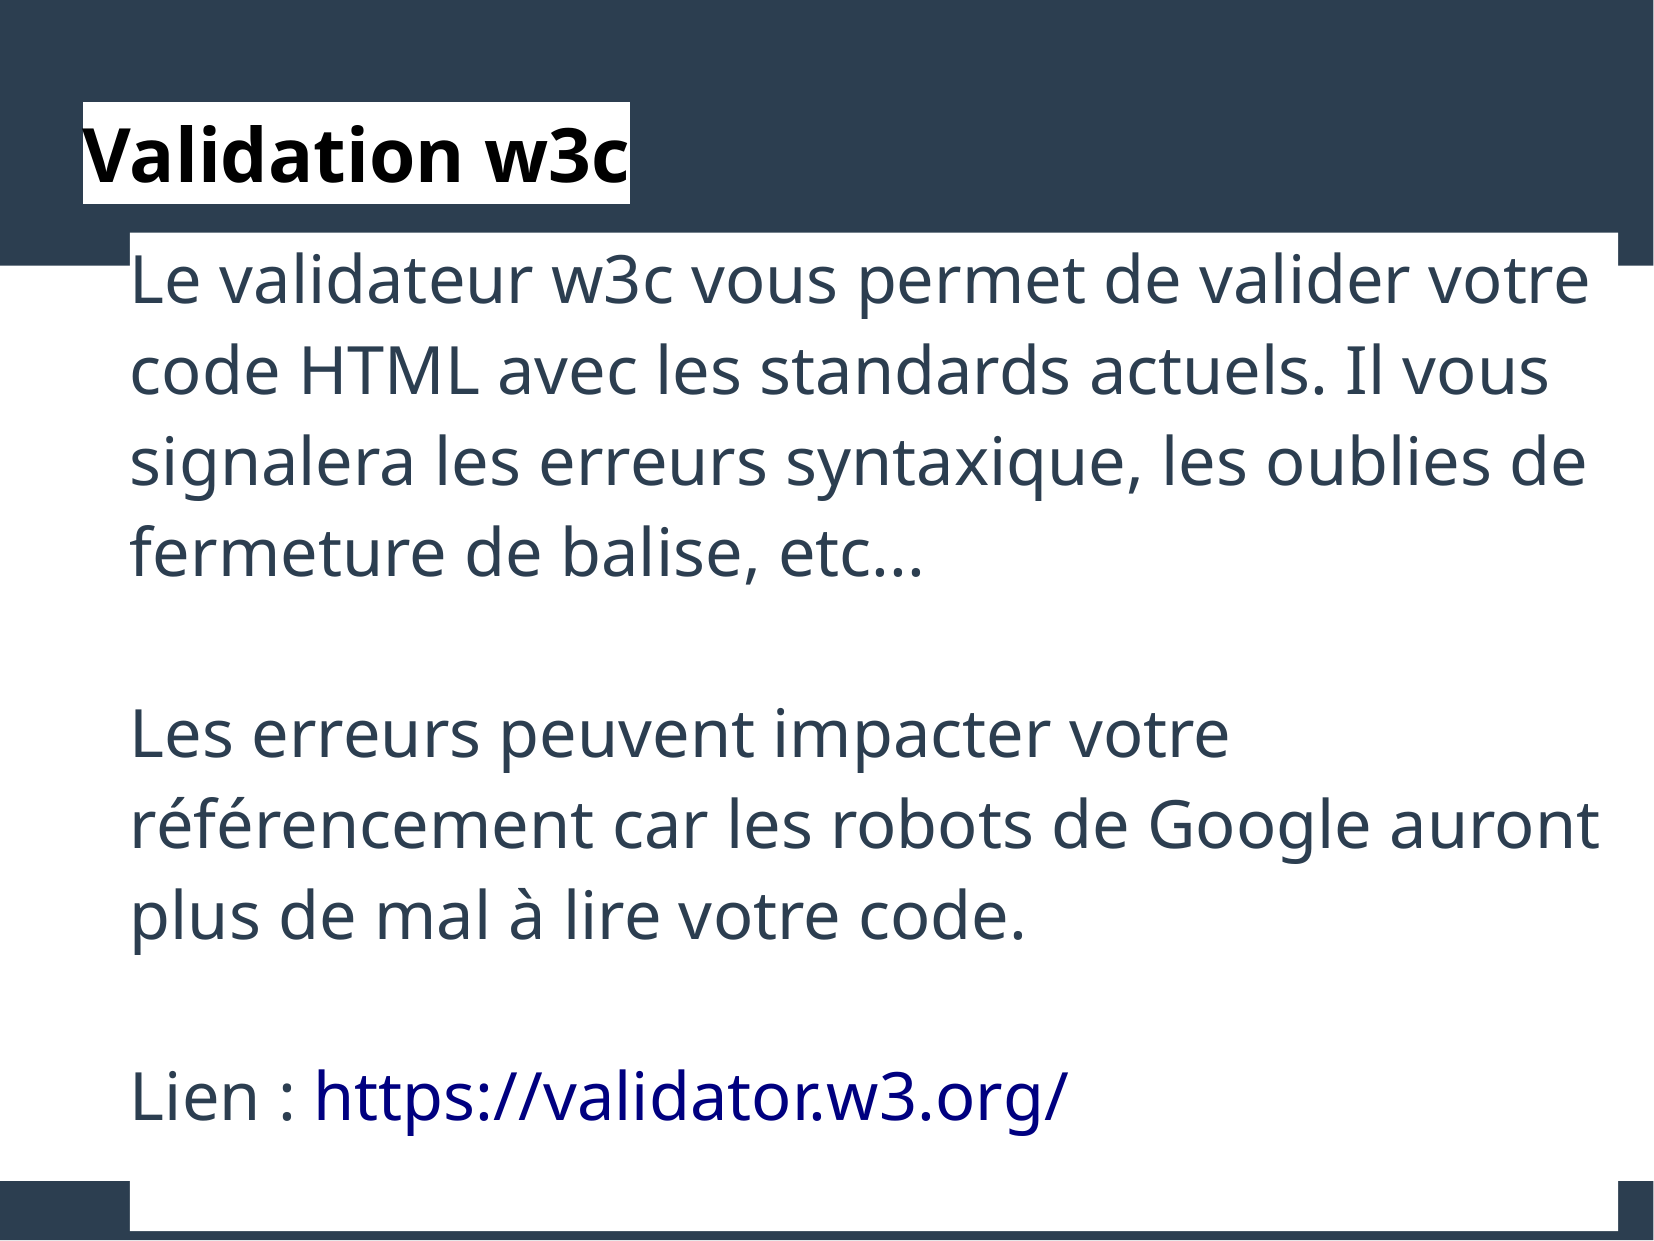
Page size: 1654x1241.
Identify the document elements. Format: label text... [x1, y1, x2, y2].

subtitle Le validateur w3c vous permet de valider votre code HTML avec les standards actuels. Il vous signalera les erreurs syntaxique, les oublies de fermeture de balise, etc... Les erreurs peuvent impacter votre référencement car les robots de Google auront plus de mal à lire votre code. Lien : https://validator.w3.org/ [129, 232, 1619, 1205]
title Validation w3c [82, 49, 1571, 257]
